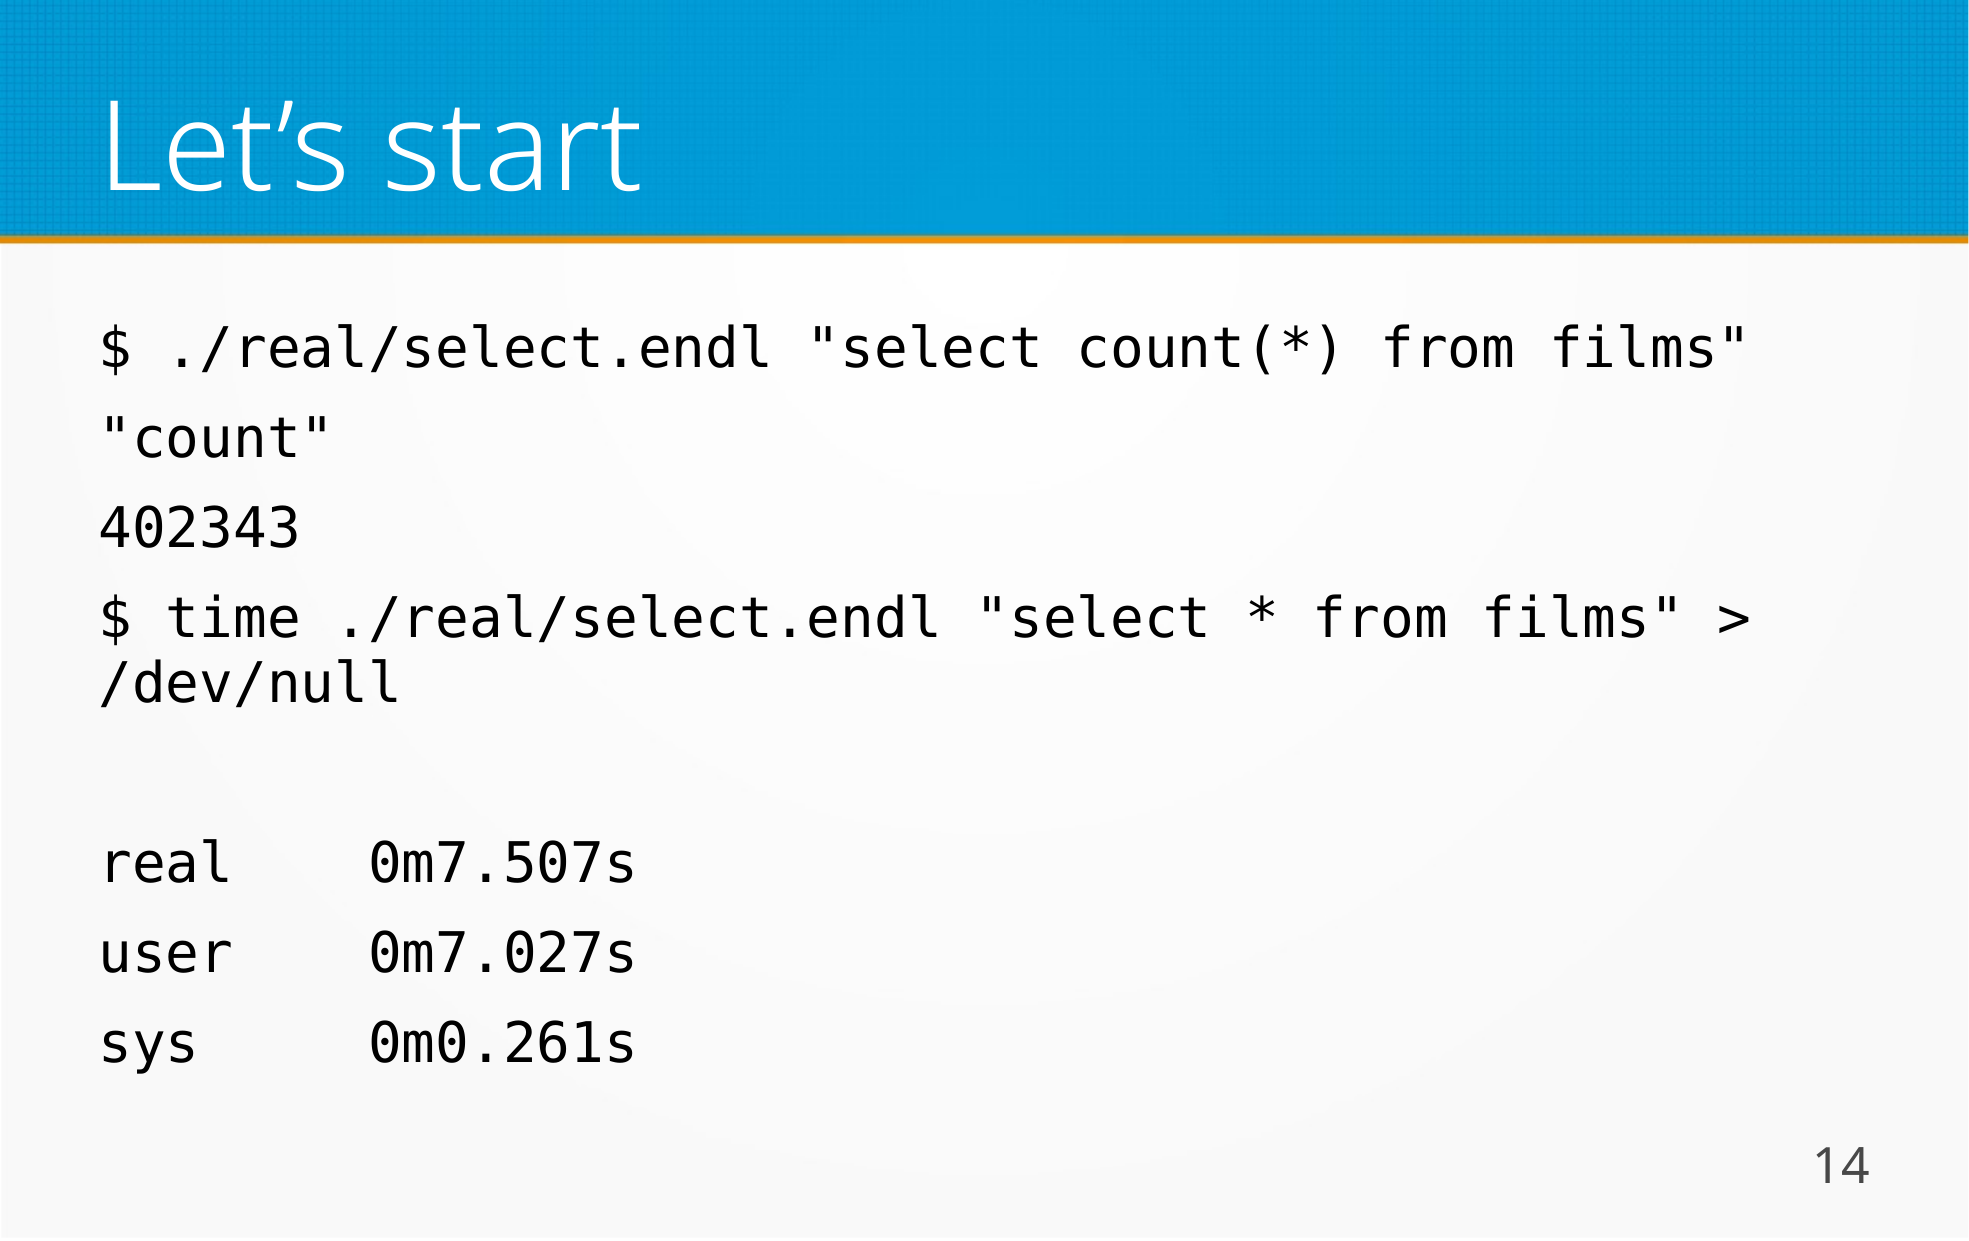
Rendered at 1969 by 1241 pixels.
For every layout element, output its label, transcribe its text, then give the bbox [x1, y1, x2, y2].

list $ ./real/select.endl "select count(*) from films" "count" 402343 $ time ./real/select.endl "select * from films" > /dev/null real 0m7.507s user 0m7.027s sys 0m0.261s [98, 315, 1861, 1081]
picture [0, 233, 1969, 1241]
title Let’s start [98, 19, 1870, 227]
